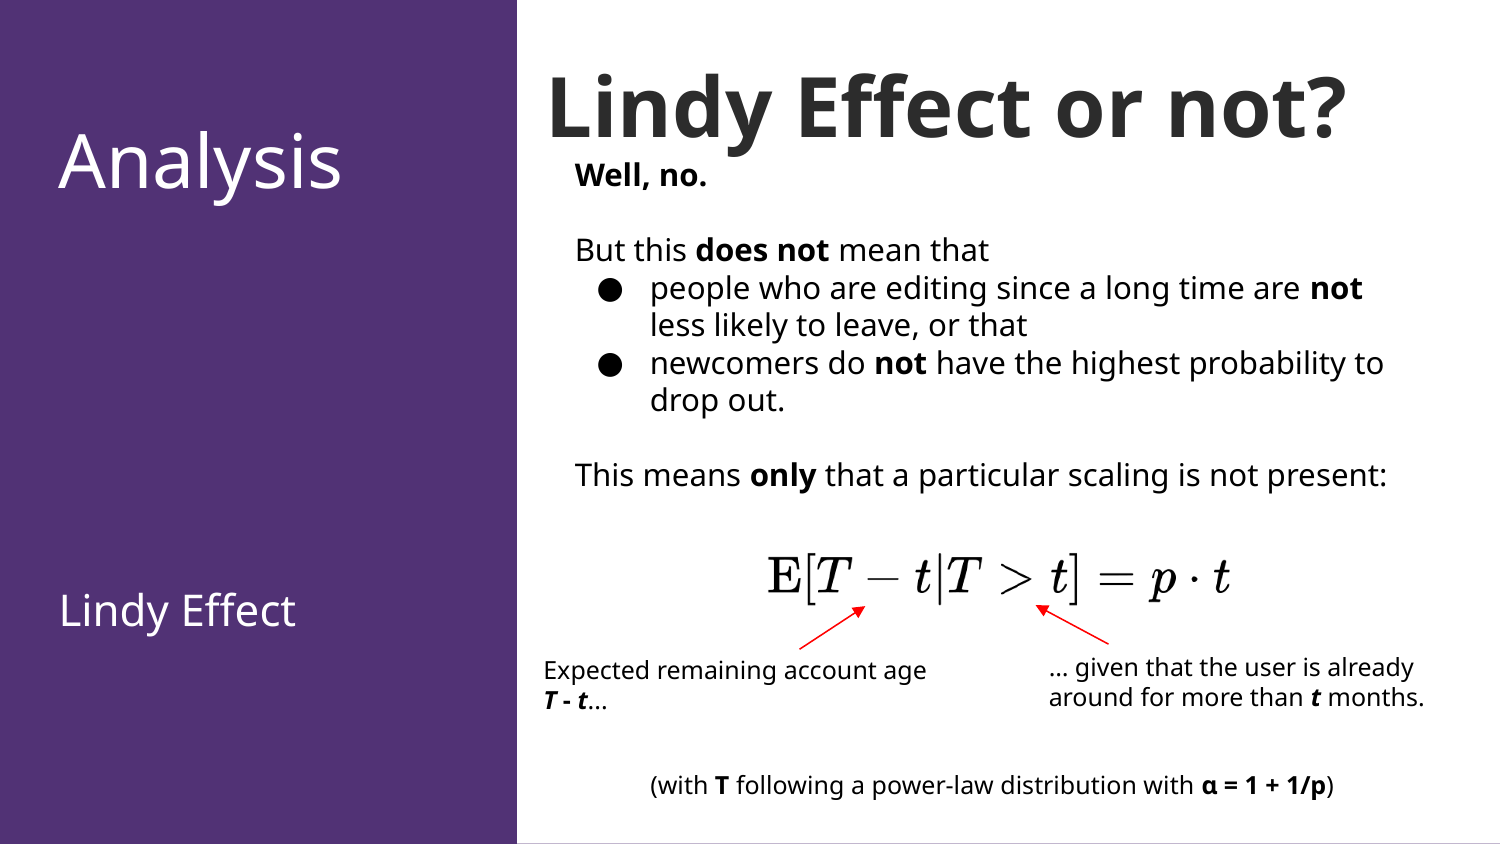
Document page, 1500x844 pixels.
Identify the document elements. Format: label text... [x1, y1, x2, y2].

picture [767, 547, 1230, 610]
list Well, no. But this does not mean that people who are editing since a long time are not less likely to leave, or that newcomers do not have the highest probability to drop out. This means only that a particular scaling is not present: [559, 140, 1406, 430]
text_box … given that the user is already around for more than t months. [1033, 636, 1469, 727]
subtitle Lindy Effect [43, 567, 507, 770]
text_box Expected remaining account age T - t... [528, 639, 1037, 730]
title Analysis [43, 98, 485, 540]
text_box (with T following a power-law distribution with ɑ = 1 + 1/p) [583, 754, 1414, 815]
text_box Lindy Effect or not? [530, 24, 1479, 170]
